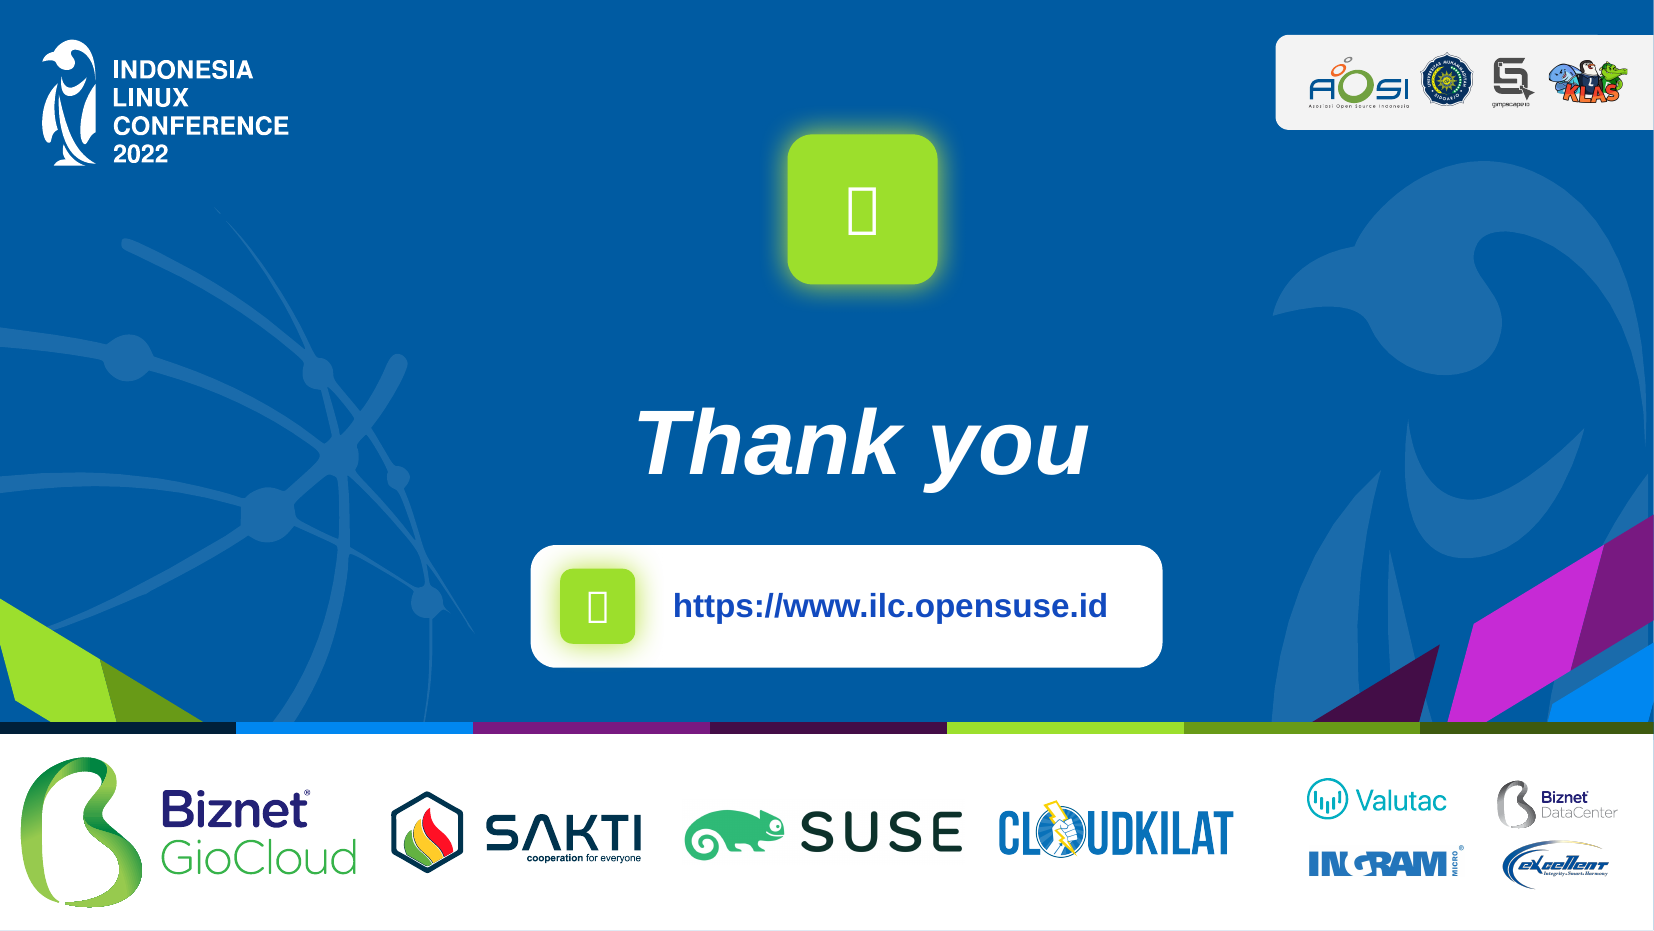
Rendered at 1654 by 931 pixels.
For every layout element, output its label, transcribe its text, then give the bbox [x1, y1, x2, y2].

picture [1496, 840, 1620, 890]
picture [1309, 845, 1465, 877]
picture [601, 855, 616, 859]
picture [682, 799, 965, 865]
picture [626, 855, 634, 862]
picture [999, 800, 1234, 858]
picture [1548, 60, 1628, 103]
text_box  [787, 134, 938, 285]
text_box Thank you [187, 323, 1501, 512]
text_box  [560, 568, 636, 644]
text_box [530, 545, 1154, 668]
picture [1420, 52, 1474, 106]
text_box https://www.ilc.opensuse.id [637, 550, 1163, 662]
